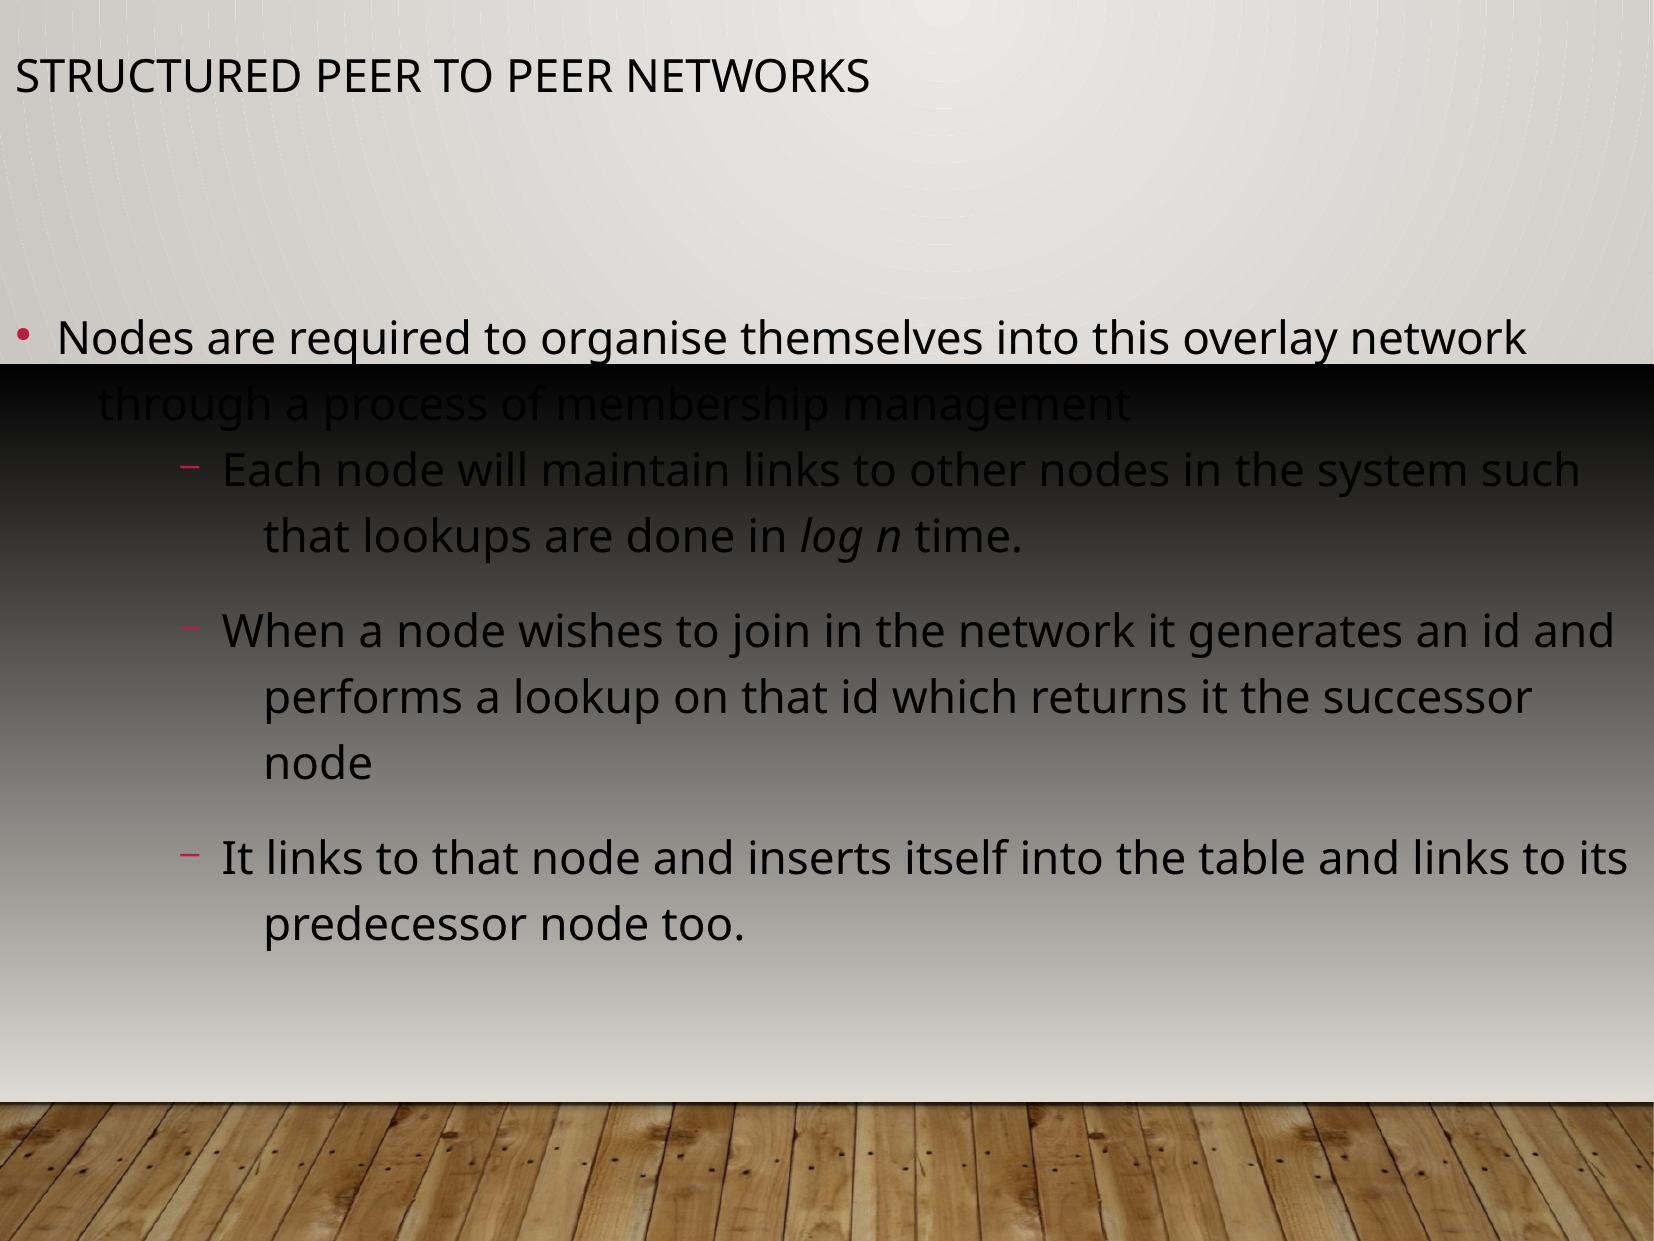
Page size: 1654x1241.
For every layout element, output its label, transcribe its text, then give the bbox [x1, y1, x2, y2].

list Nodes are required to organise themselves into this overlay network through a process of membership management Each node will maintain links to other nodes in the system such that lookups are done in log n time. When a node wishes to join in the network it generates an id and performs a lookup on that id which returns it the successor node It links to that node and inserts itself into the table and links to its predecessor node too. [0, 290, 1654, 1010]
title Structured Peer to Peer networks [0, 45, 1654, 260]
